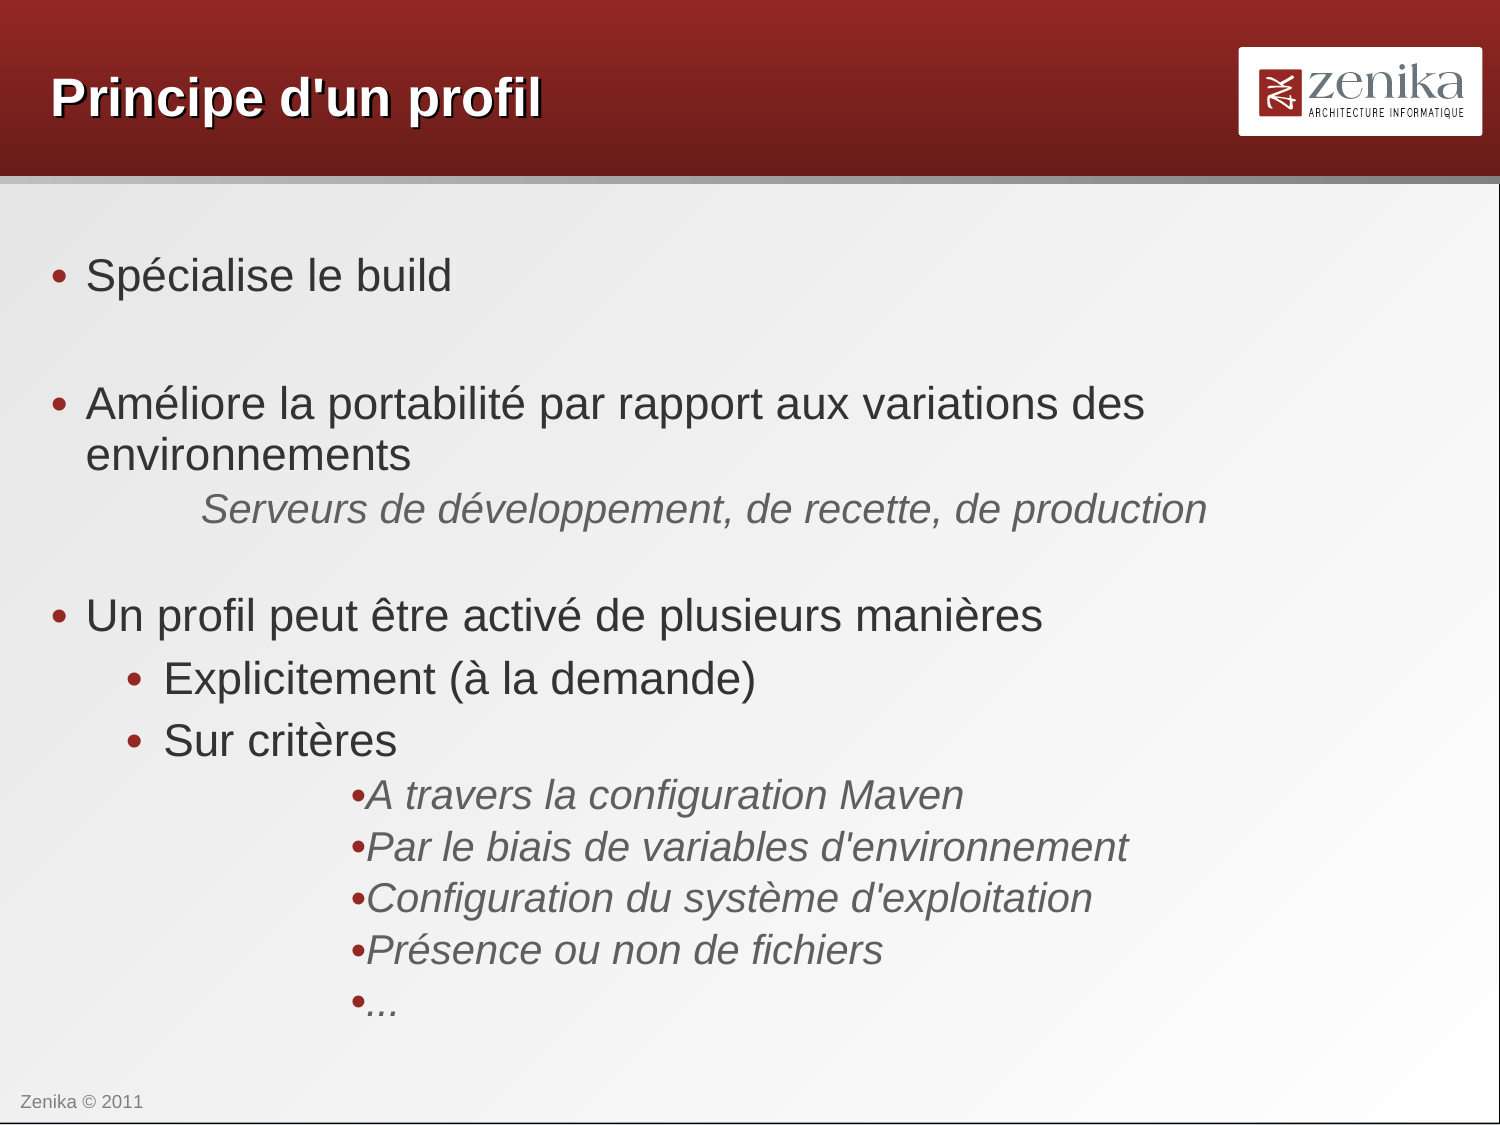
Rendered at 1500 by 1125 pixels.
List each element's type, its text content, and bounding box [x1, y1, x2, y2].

list Spécialise le build Améliore la portabilité par rapport aux variations des environnements Serveurs de développement, de recette, de production Un profil peut être activé de plusieurs manières Explicitement (à la demande) Sur critères A travers la configuration Maven Par le biais de variables d'environnement Configuration du système d'exploitation Présence ou non de fichiers ... [50, 249, 1435, 1064]
title Principe d'un profil [50, 15, 1206, 180]
picture [1257, 58, 1464, 125]
